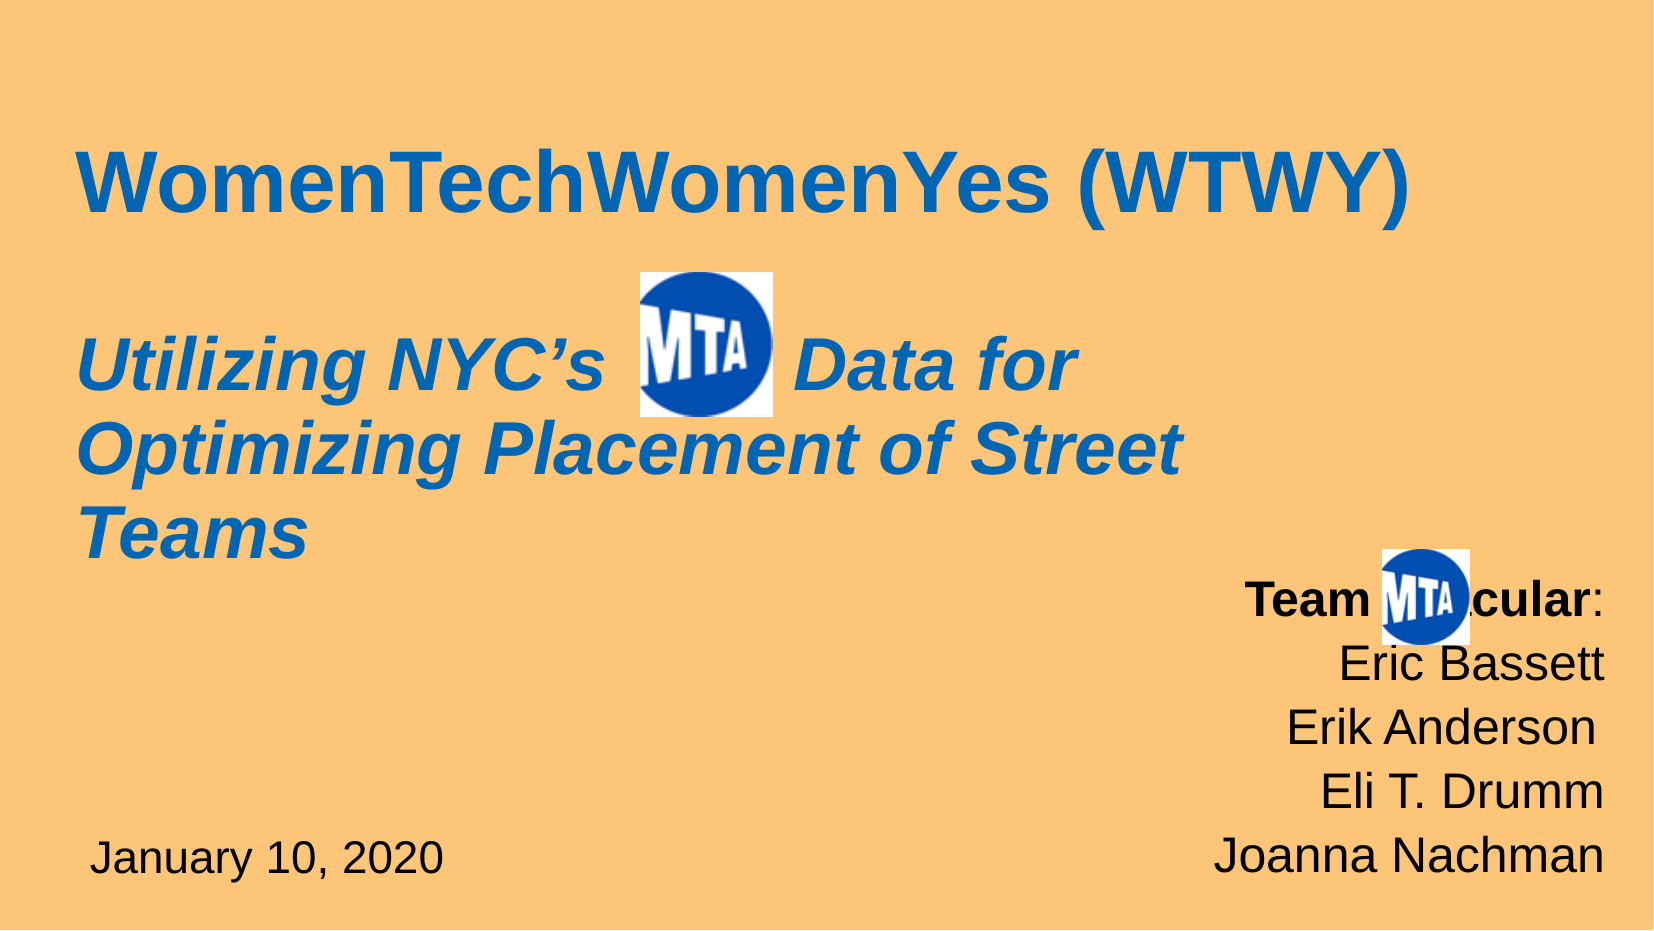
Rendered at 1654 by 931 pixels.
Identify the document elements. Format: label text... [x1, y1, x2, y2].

picture [640, 272, 773, 315]
subtitle Team Mtacular: Eric Bassett Erik Anderson Eli T. Drumm Joanna Nachman [1001, 435, 1606, 931]
picture [1382, 549, 1471, 646]
title WomenTechWomenYes (WTWY) [75, 60, 1501, 256]
text_box January 10, 2020 [75, 825, 460, 892]
text_box Utilizing NYC’s Data for Optimizing Placement of Street Teams [61, 315, 1261, 582]
